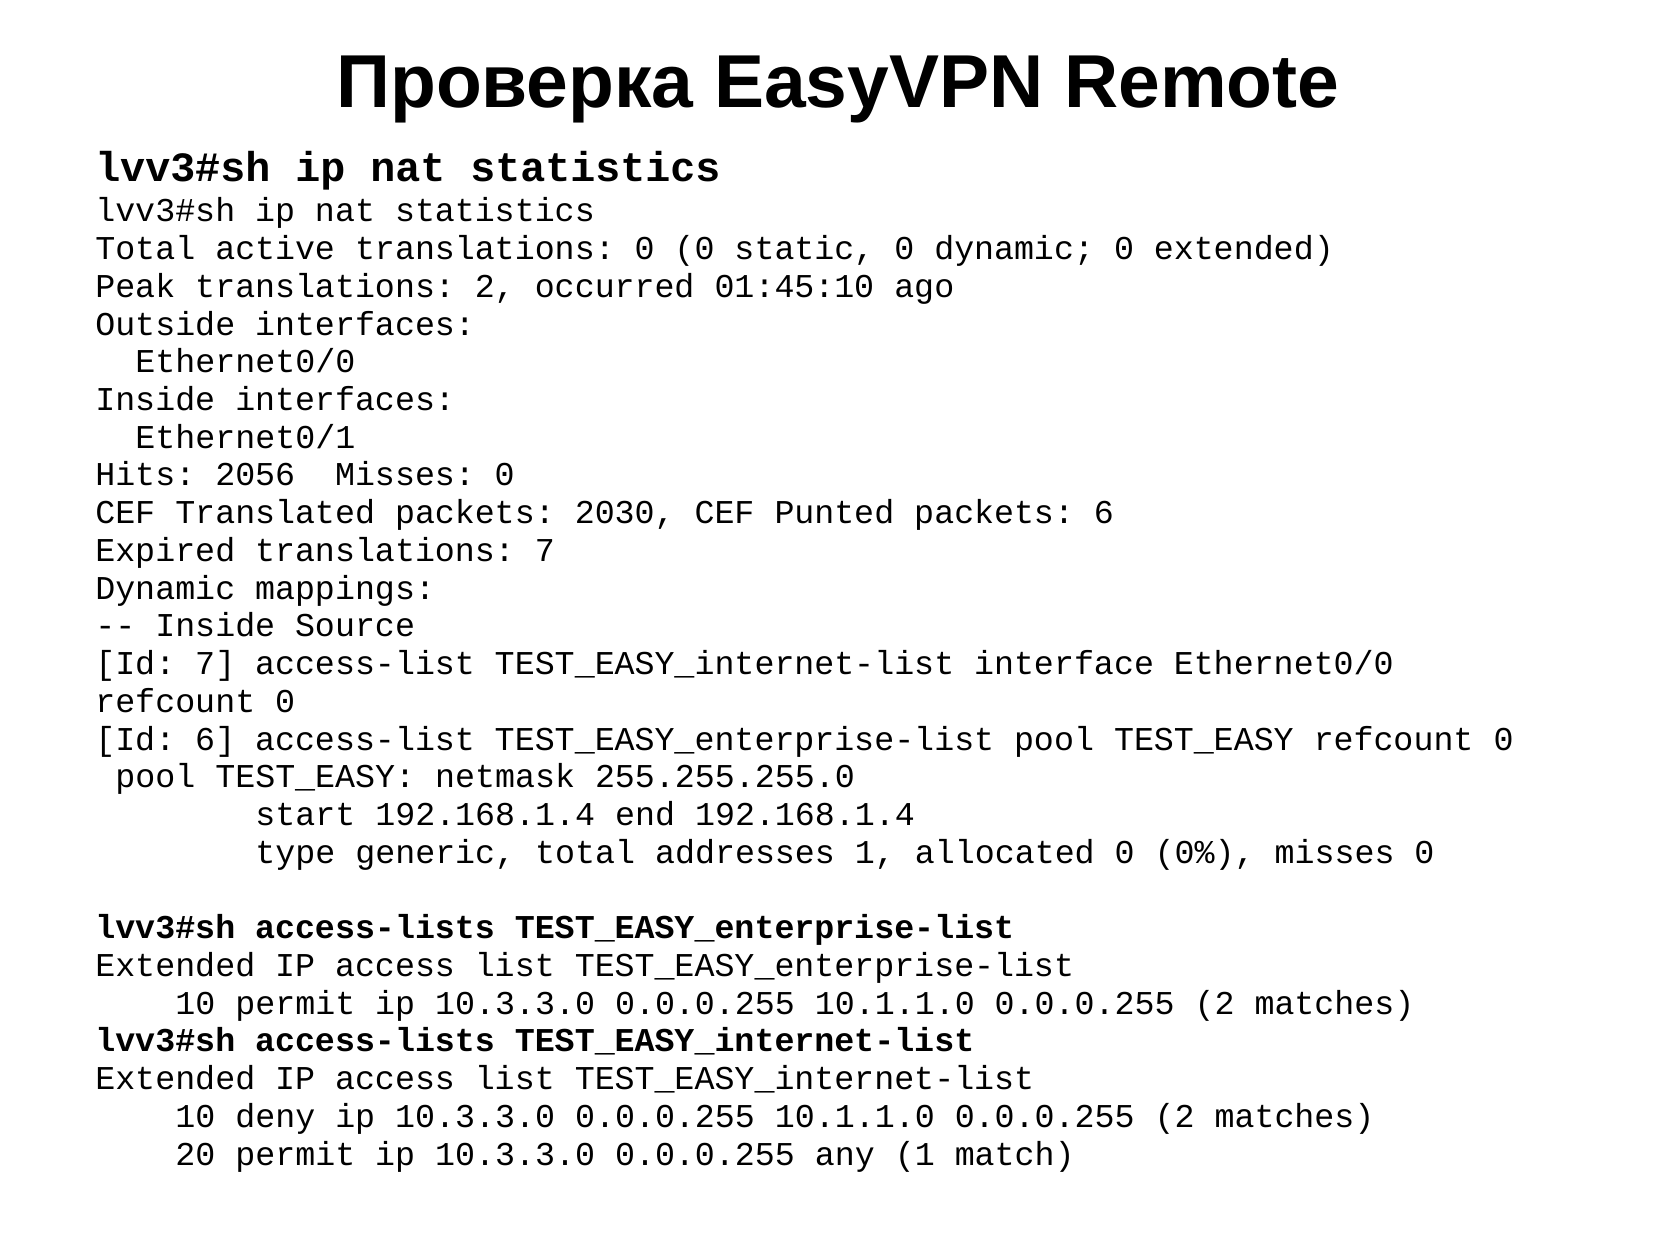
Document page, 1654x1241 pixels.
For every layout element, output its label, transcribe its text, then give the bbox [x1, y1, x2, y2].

text_box Проверка EasyVPN Remote [64, 37, 1613, 130]
list lvv3#sh ip nat statistics lvv3#sh ip nat statistics Total active translations: 0 (0 static, 0 dynamic; 0 extended) Peak translations: 2, occurred 01:45:10 ago Outside interfaces: Ethernet0/0 Inside interfaces: Ethernet0/1 Hits: 2056 Misses: 0 CEF Translated packets: 2030, CEF Punted packets: 6 Expired translations: 7 Dynamic mappings: -- Inside Source [Id: 7] access-list TEST_EASY_internet-list interface Ethernet0/0 refcount 0 [Id: 6] access-list TEST_EASY_enterprise-list pool TEST_EASY refcount 0 pool TEST_EASY: netmask 255.255.255.0 start 192.168.1.4 end 192.168.1.4 type generic, total addresses 1, allocated 0 (0%), misses 0 lvv3#sh access-lists TEST_EASY_enterprise-list Extended IP access list TEST_EASY_enterprise-list 10 permit ip 10.3.3.0 0.0.0.255 10.1.1.0 0.0.0.255 (2 matches) lvv3#sh access-lists TEST_EASY_internet-list Extended IP access list TEST_EASY_internet-list 10 deny ip 10.3.3.0 0.0.0.255 10.1.1.0 0.0.0.255 (2 matches) 20 permit ip 10.3.3.0 0.0.0.255 any (1 match) [95, 146, 1538, 1213]
